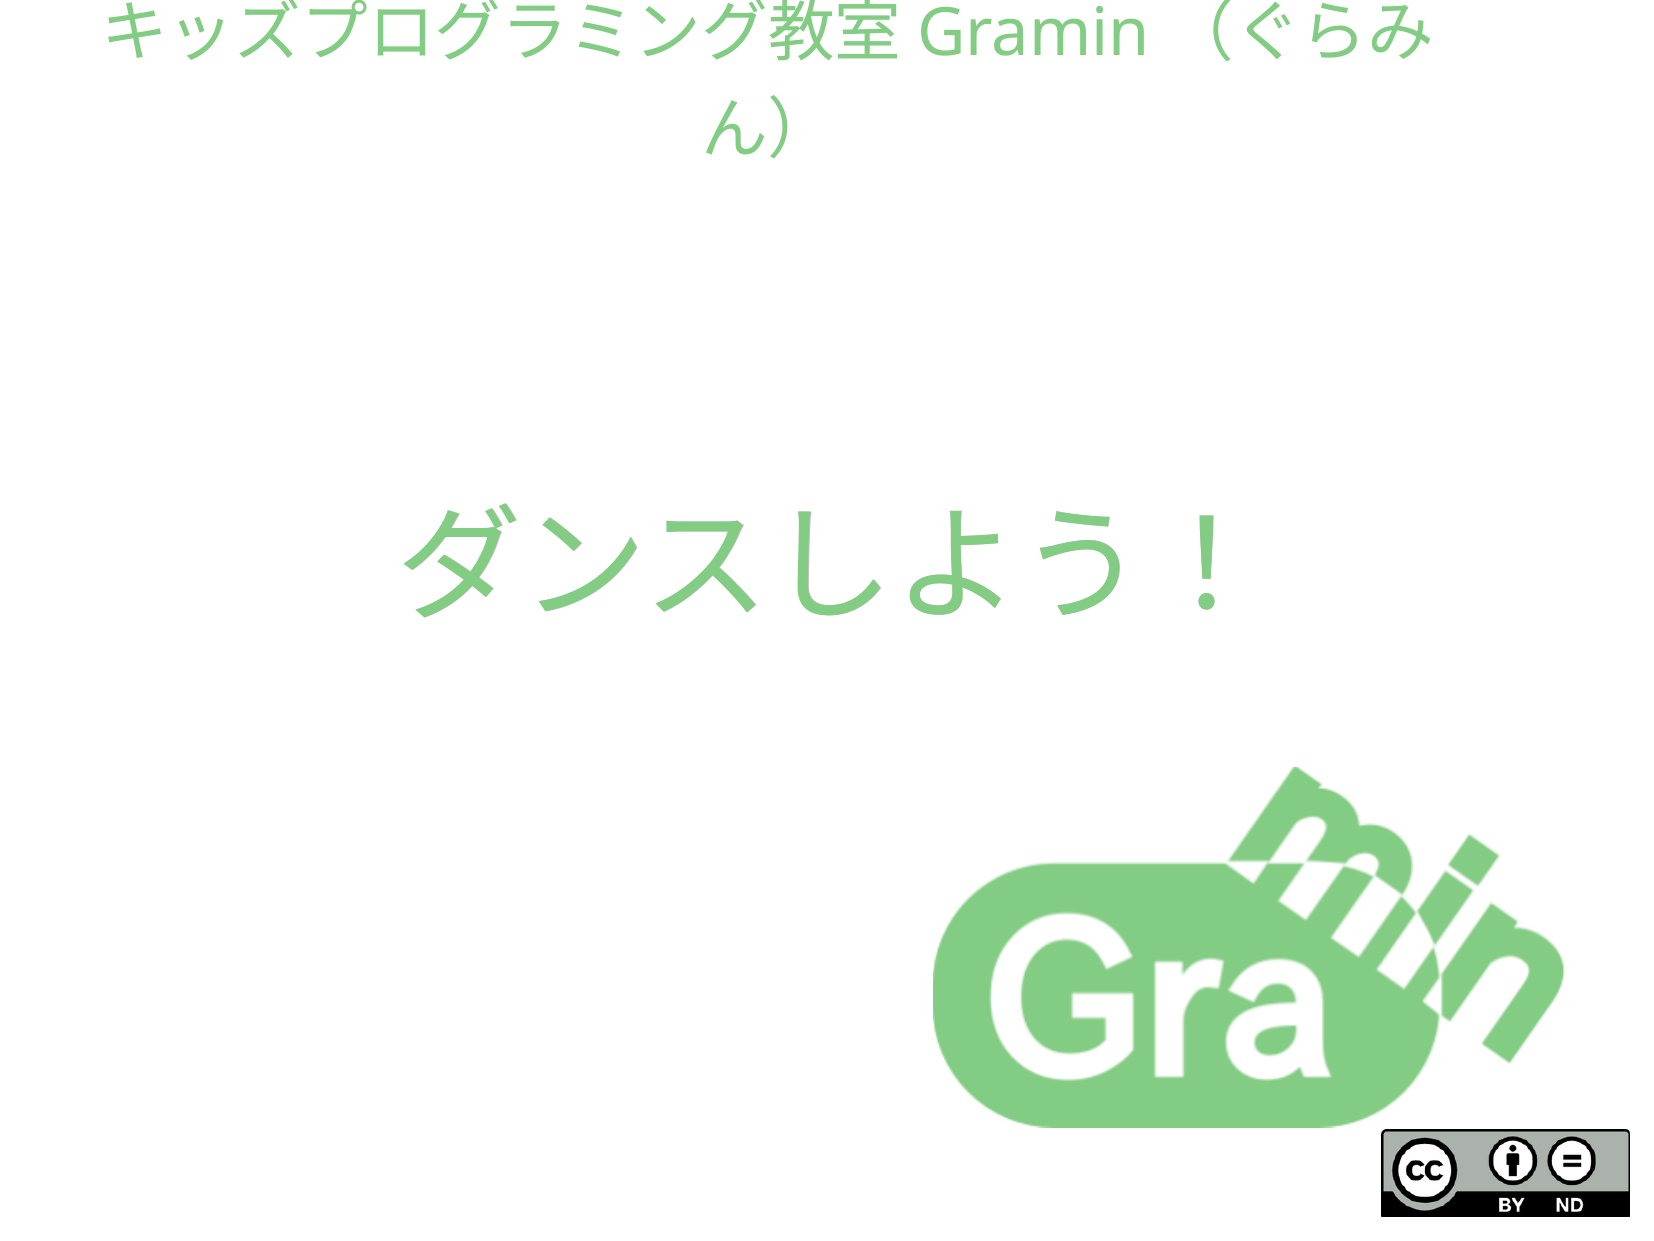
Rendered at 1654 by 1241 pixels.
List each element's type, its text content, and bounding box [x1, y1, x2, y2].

picture [933, 767, 1577, 1128]
picture [1381, 1129, 1630, 1217]
title キッズプログラミング教室 Gramin （ぐらみん） [35, 0, 1501, 154]
title ダンスしよう！ [59, 350, 1607, 759]
